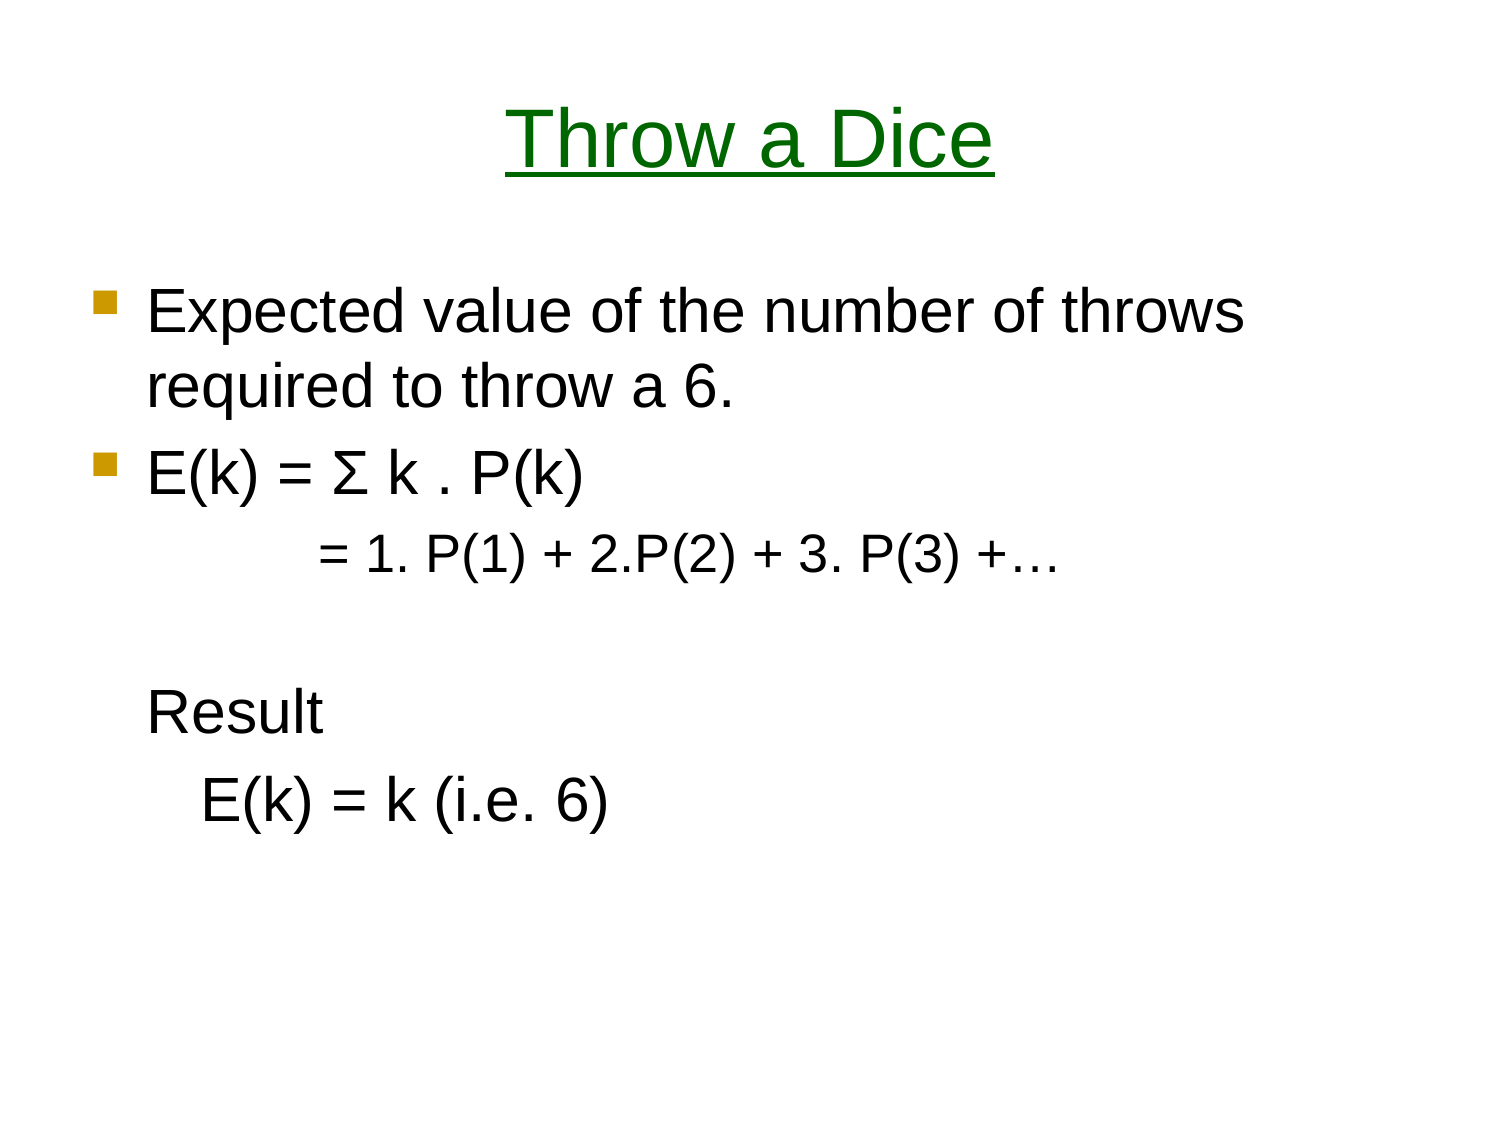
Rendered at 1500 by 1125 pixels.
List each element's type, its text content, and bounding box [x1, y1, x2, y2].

list Expected value of the number of throws required to throw a 6. E(k) = Σ k . P(k) = 1. P(1) + 2.P(2) + 3. P(3) +… Result E(k) = k (i.e. 6) [75, 262, 1425, 1006]
title Throw a Dice [75, 89, 1425, 189]
